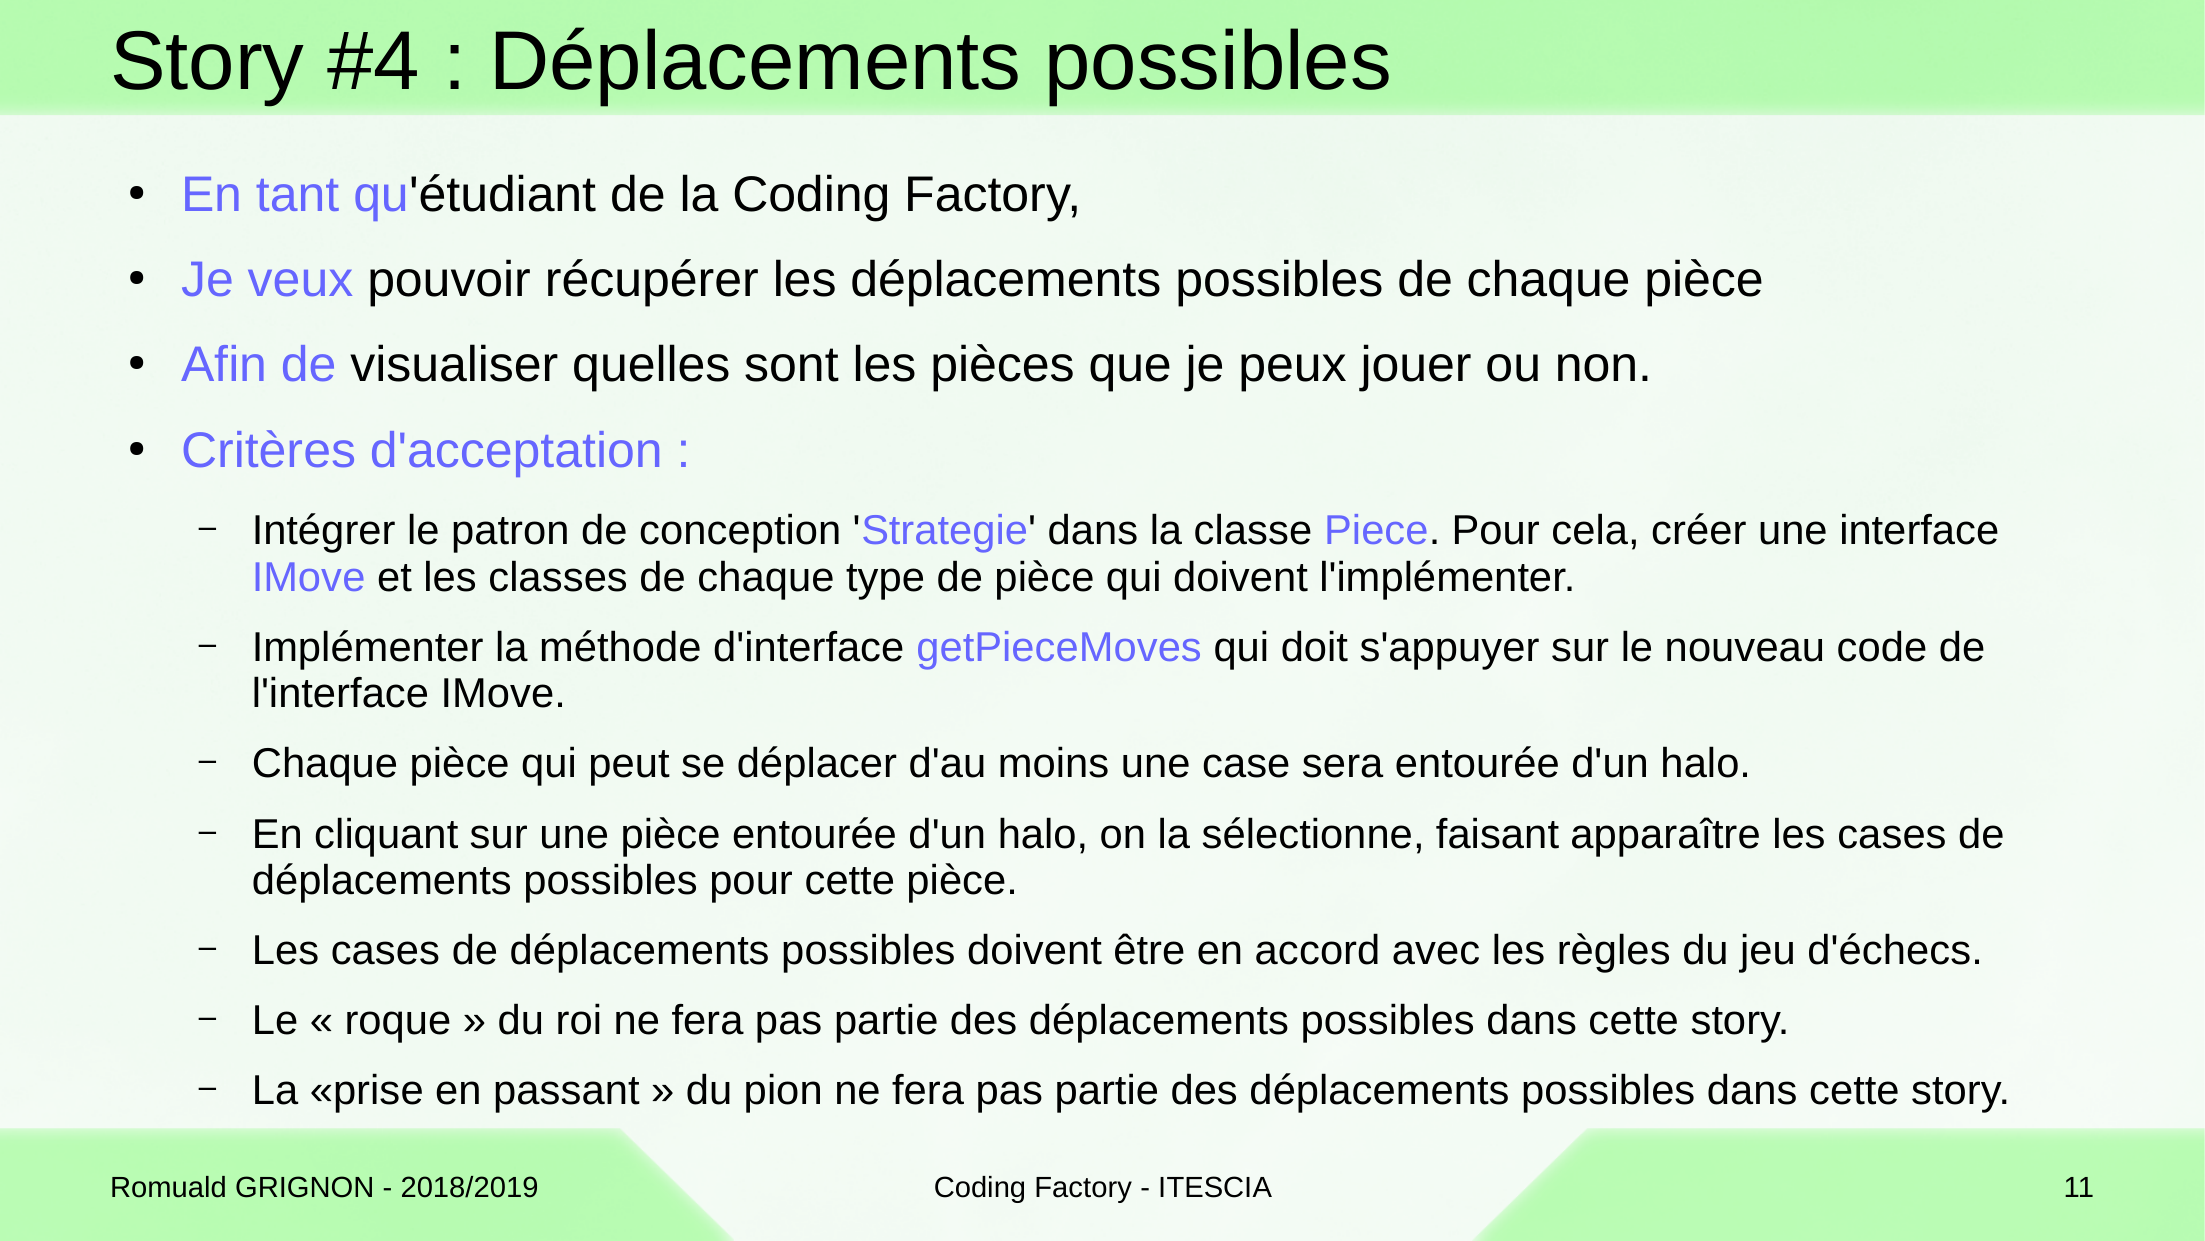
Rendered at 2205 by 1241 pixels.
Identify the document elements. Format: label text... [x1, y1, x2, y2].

picture [0, 0, 2205, 1241]
list En tant qu'étudiant de la Coding Factory, Je veux pouvoir récupérer les déplacements possibles de chaque pièce Afin de visualiser quelles sont les pièces que je peux jouer ou non. Critères d'acceptation : Intégrer le patron de conception 'Strategie' dans la classe Piece. Pour cela, créer une interface IMove et les classes de chaque type de pièce qui doivent l'implémenter. Implémenter la méthode d'interface getPieceMoves qui doit s'appuyer sur le nouveau code de l'interface IMove. Chaque pièce qui peut se déplacer d'au moins une case sera entourée d'un halo. En cliquant sur une pièce entourée d'un halo, on la sélectionne, faisant apparaître les cases de déplacements possibles pour cette pièce. Les cases de déplacements possibles doivent être en accord avec les règles du jeu d'échecs. Le « roque » du roi ne fera pas partie des déplacements possibles dans cette story. La «prise en passant » du pion ne fera pas partie des déplacements possibles dans cette story. [110, 237, 2095, 1141]
title Story #4 : Déplacements possibles [110, 49, 2095, 237]
